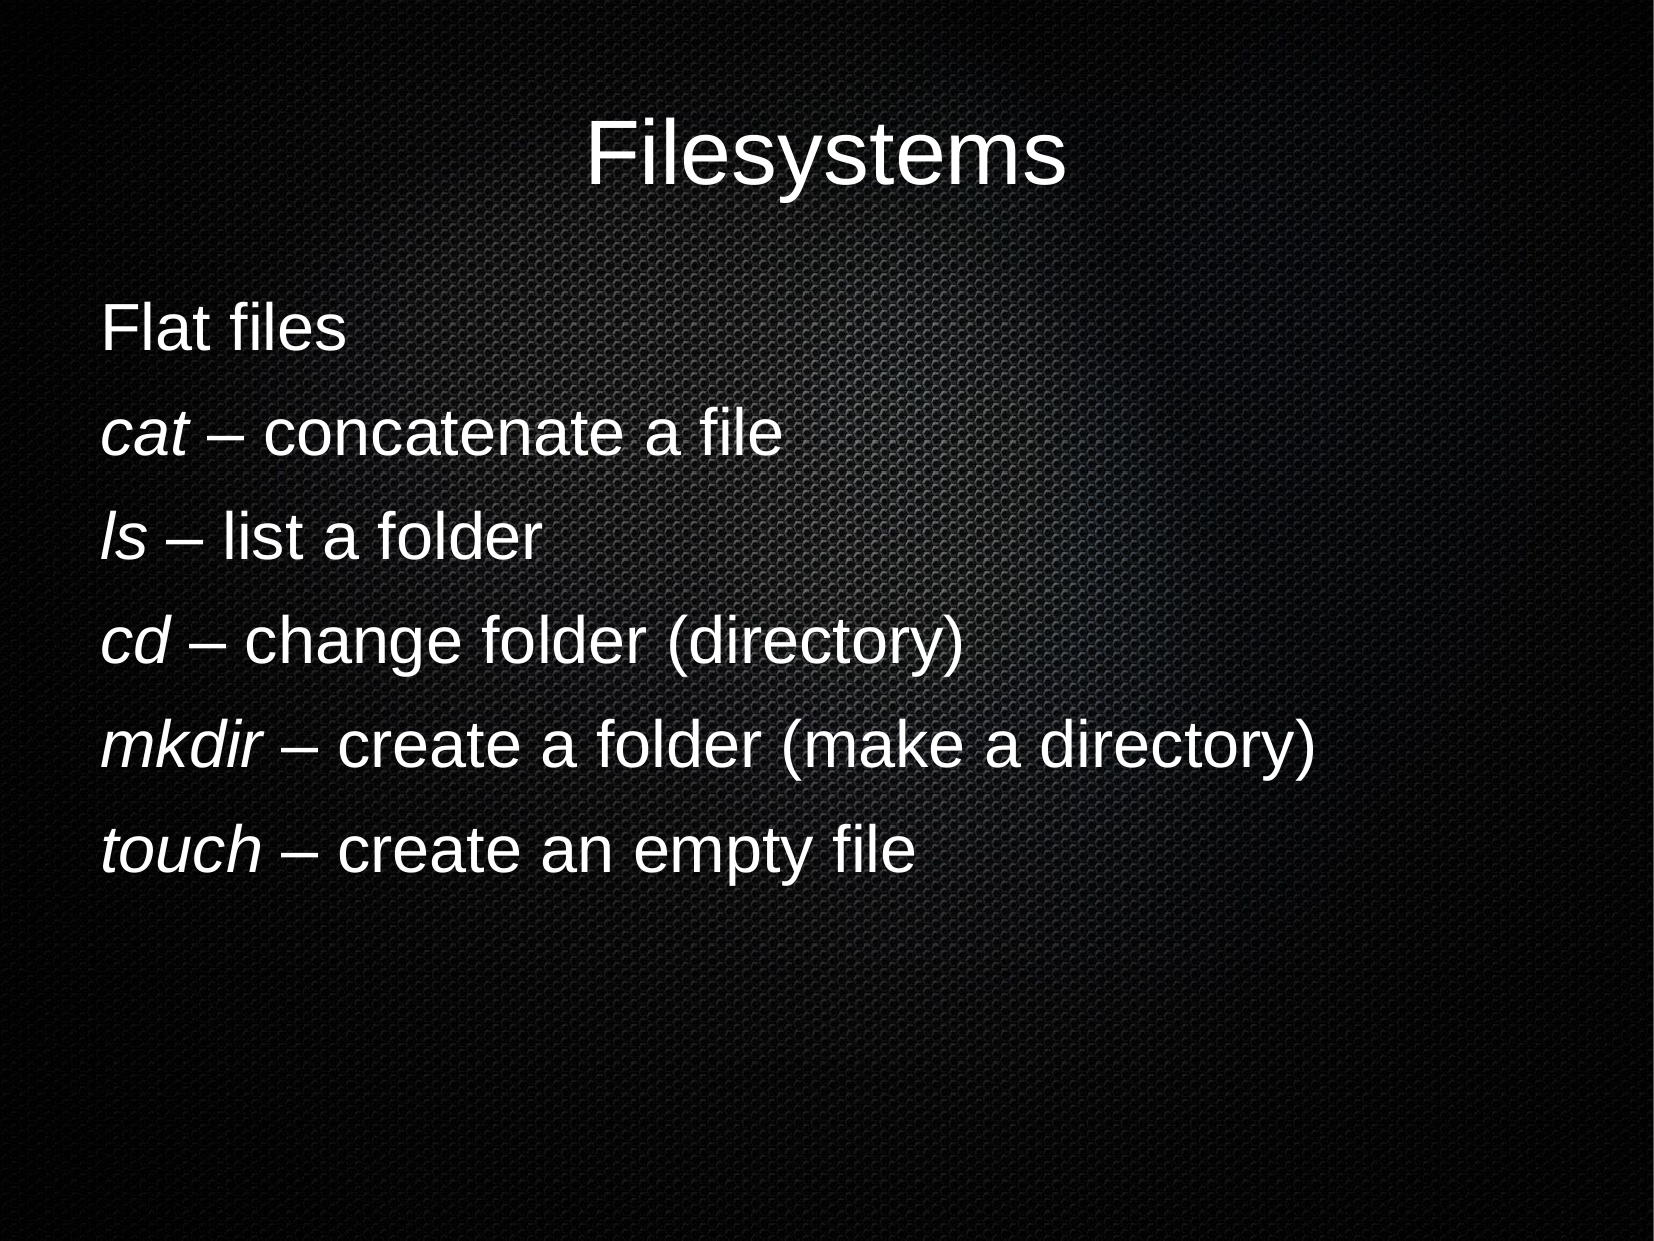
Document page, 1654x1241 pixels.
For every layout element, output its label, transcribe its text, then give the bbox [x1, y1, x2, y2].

picture [0, 0, 1654, 1241]
list Flat files cat – concatenate a file ls – list a folder cd – change folder (directory) mkdir – create a folder (make a directory) touch – create an empty file [82, 290, 1571, 1010]
title Filesystems [82, 49, 1571, 257]
